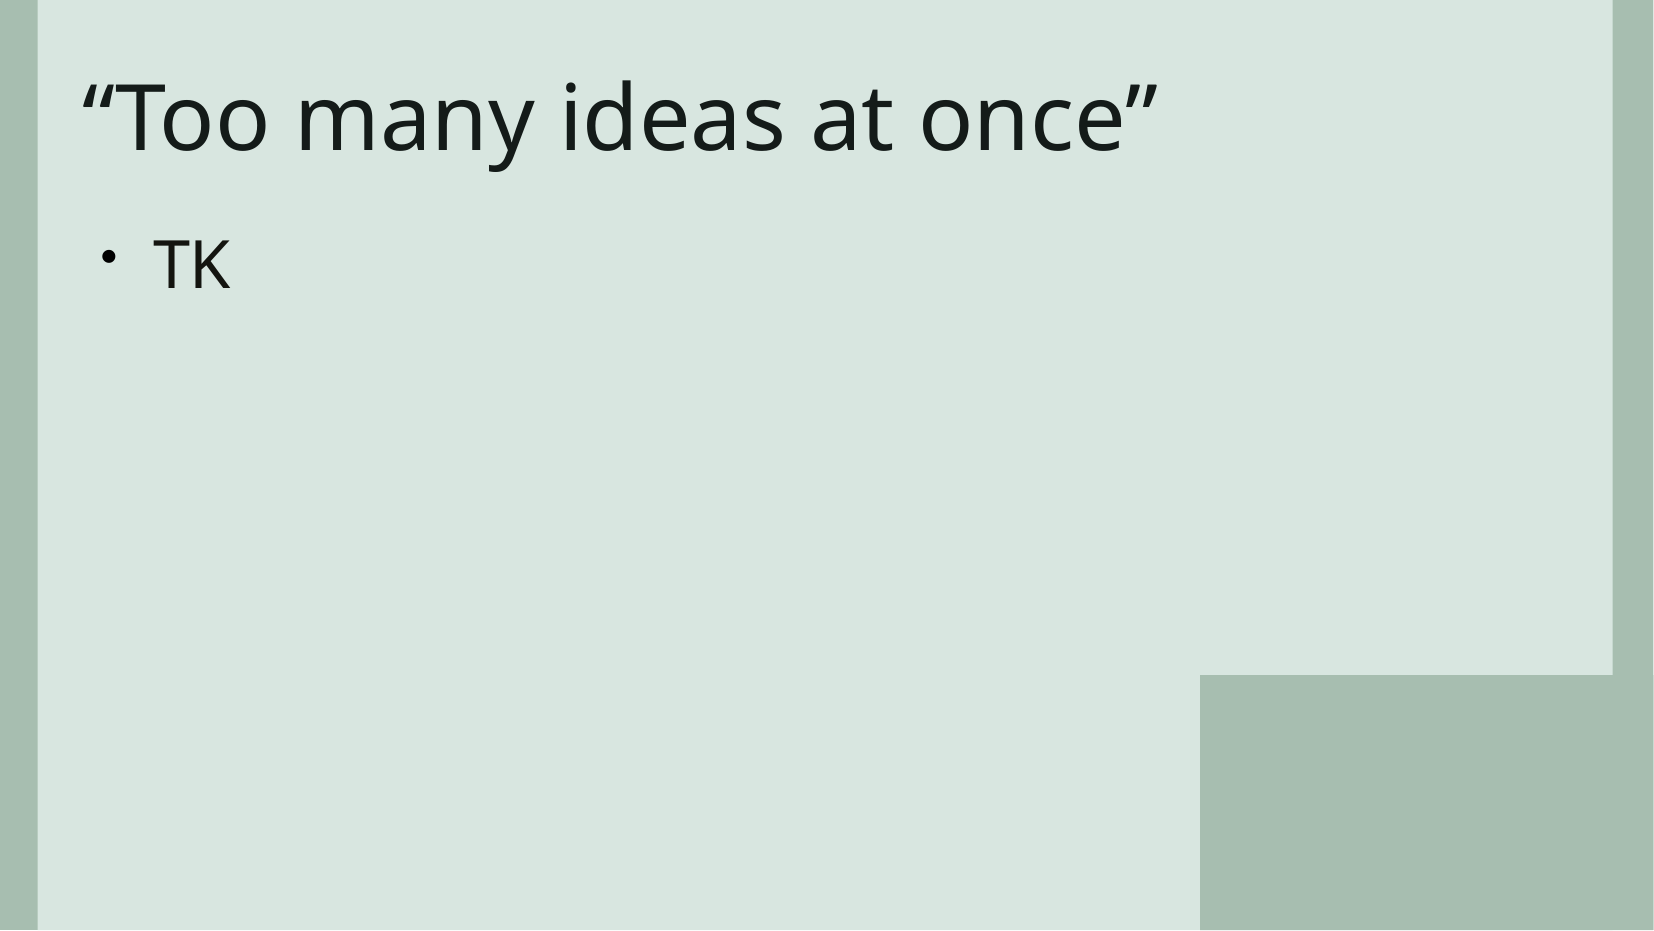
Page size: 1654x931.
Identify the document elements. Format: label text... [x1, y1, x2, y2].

list TK [82, 217, 1351, 758]
title “Too many ideas at once” [82, 37, 1576, 193]
